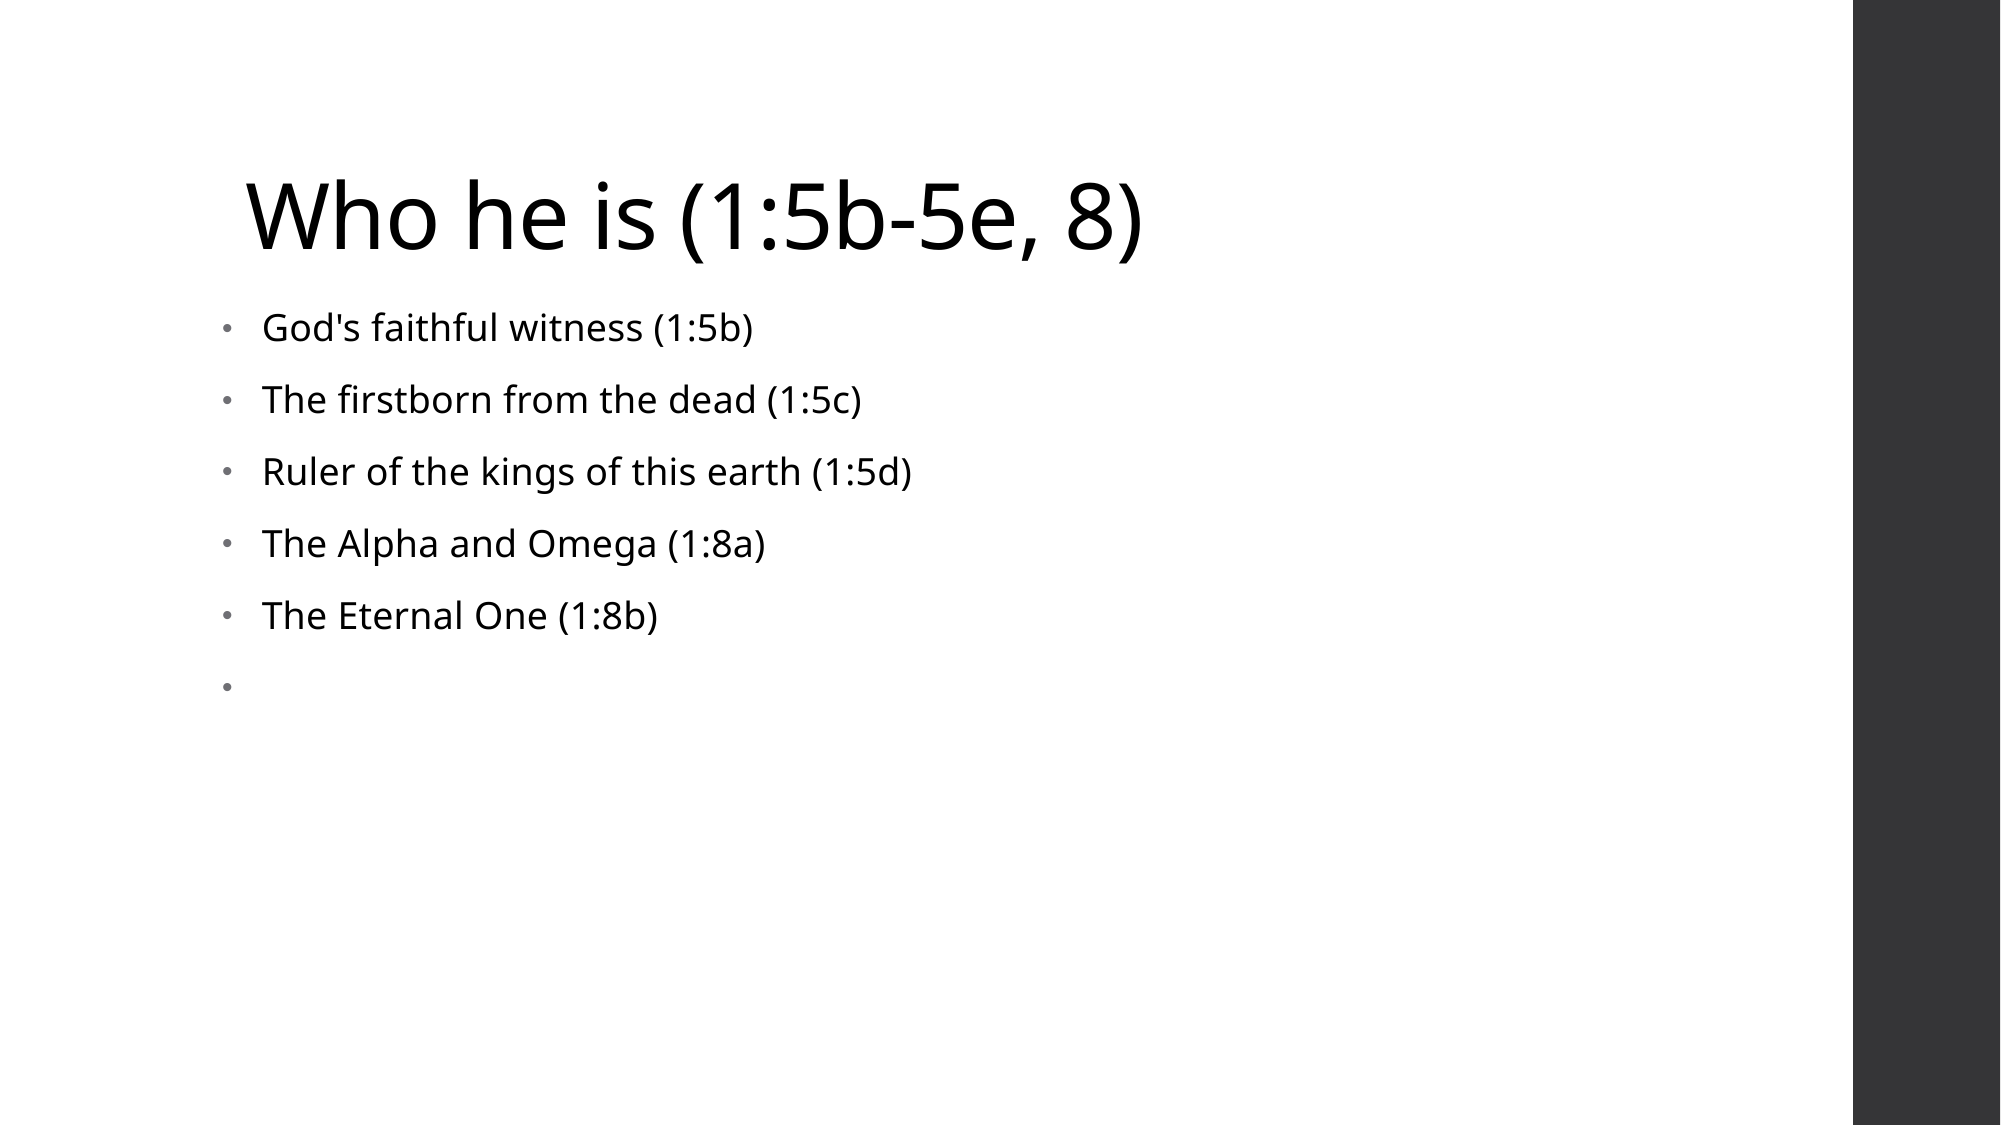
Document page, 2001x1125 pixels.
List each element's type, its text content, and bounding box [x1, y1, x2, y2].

title Who he is (1:5b-5e, 8) [206, 60, 1797, 278]
list God's faithful witness (1:5b) The firstborn from the dead (1:5c) Ruler of the kings of this earth (1:5d) The Alpha and Omega (1:8a) The Eternal One (1:8b) [206, 299, 1617, 1014]
